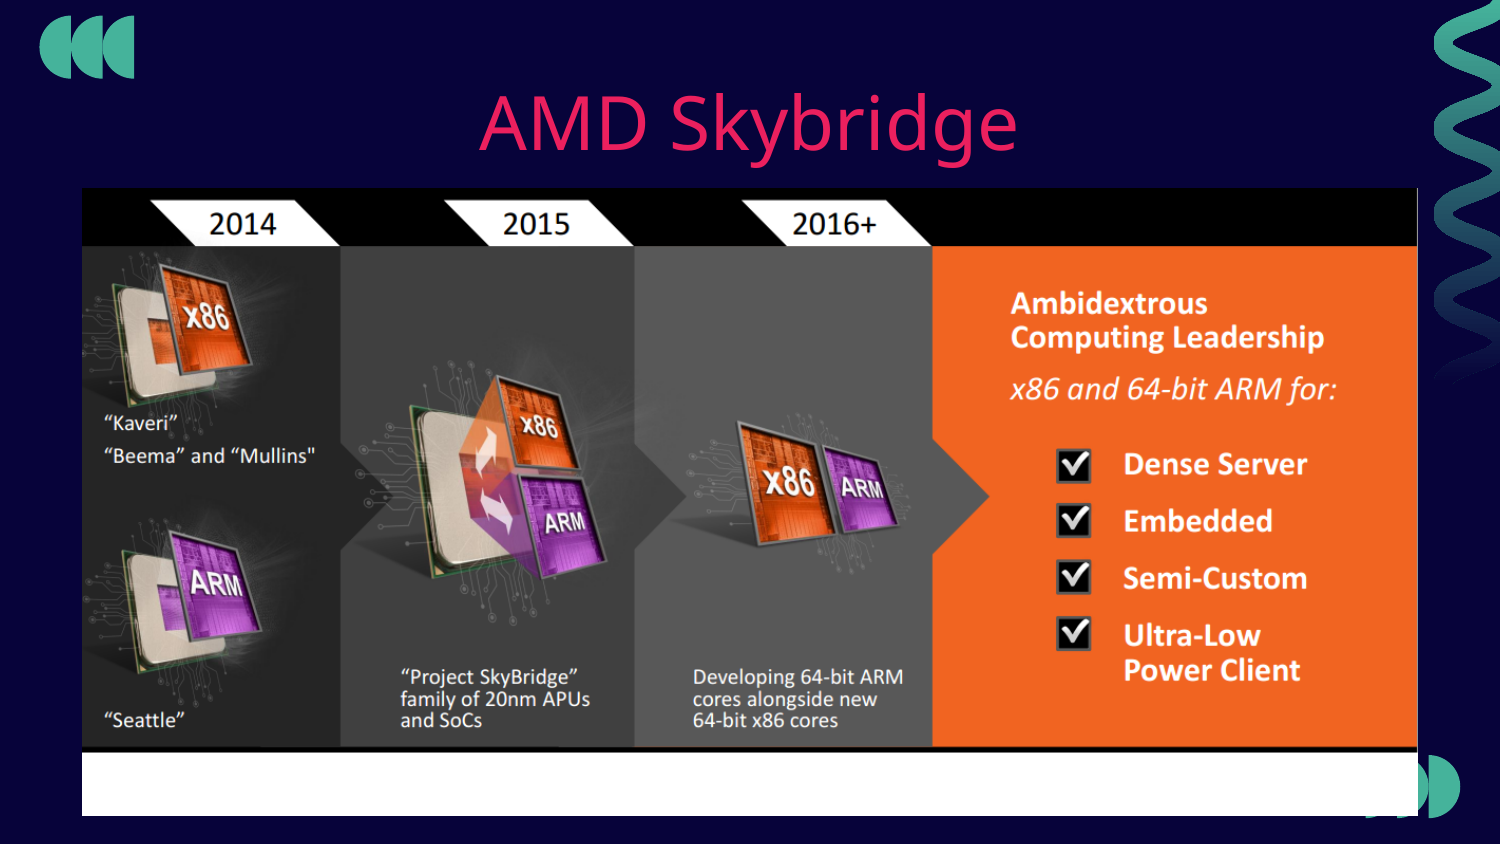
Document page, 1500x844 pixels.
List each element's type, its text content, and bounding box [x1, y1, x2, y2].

title AMD Skybridge [118, 72, 1382, 167]
picture [82, 188, 1418, 816]
